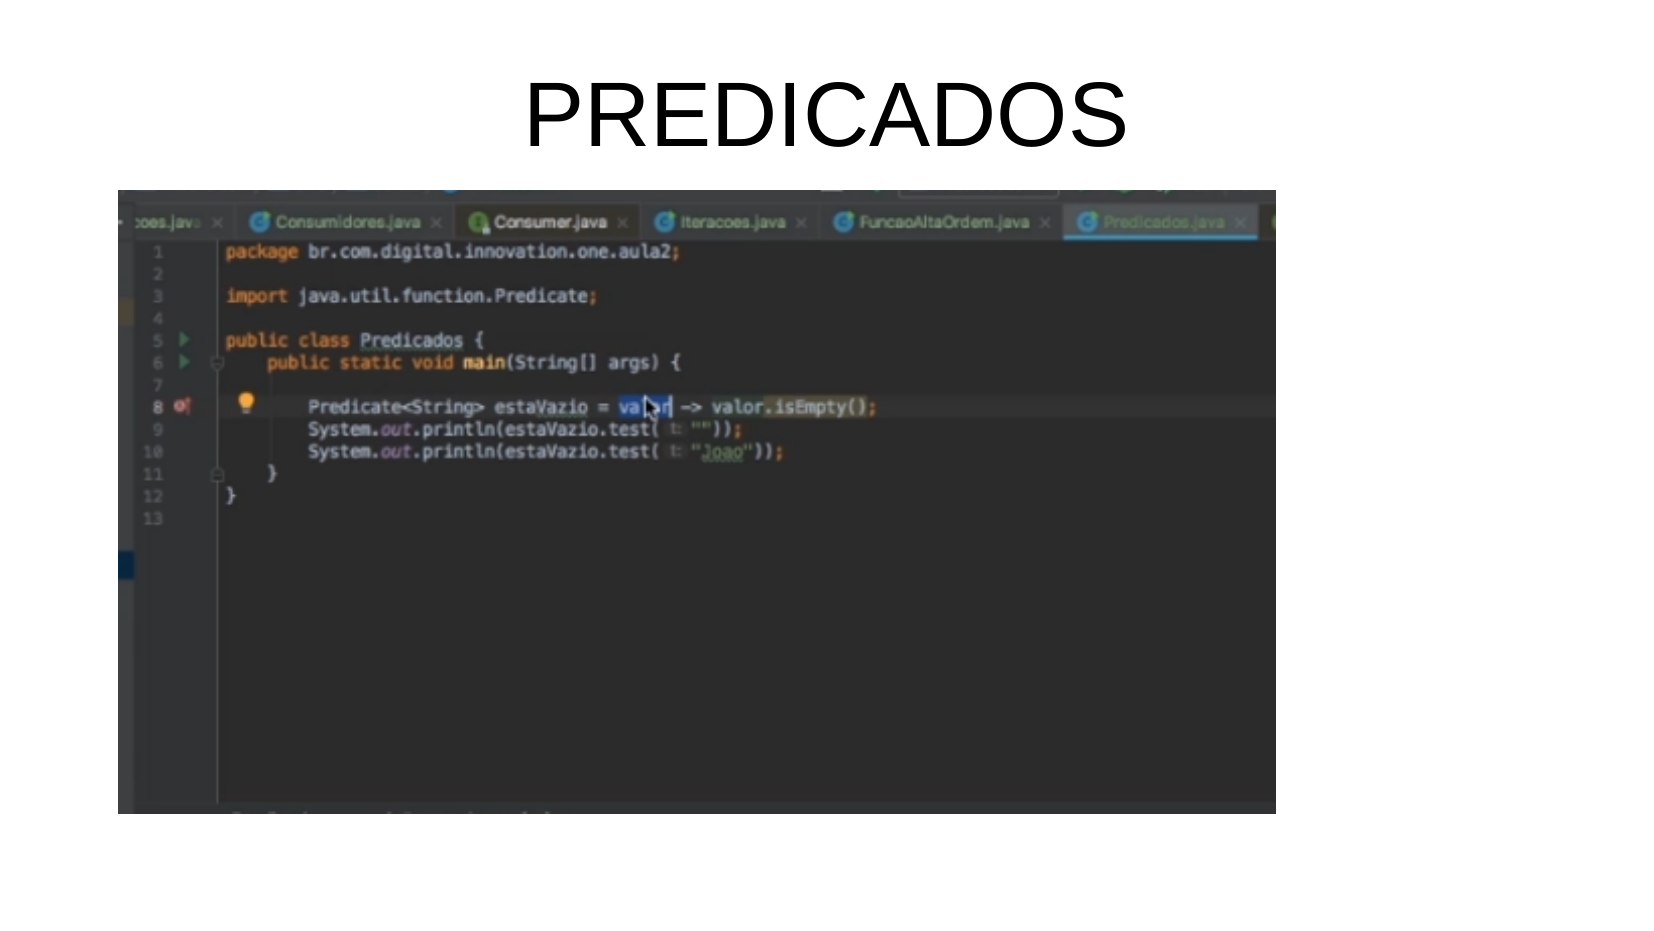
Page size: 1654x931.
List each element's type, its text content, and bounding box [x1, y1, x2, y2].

title PREDICADOS [82, 37, 1571, 193]
picture [118, 190, 1276, 814]
